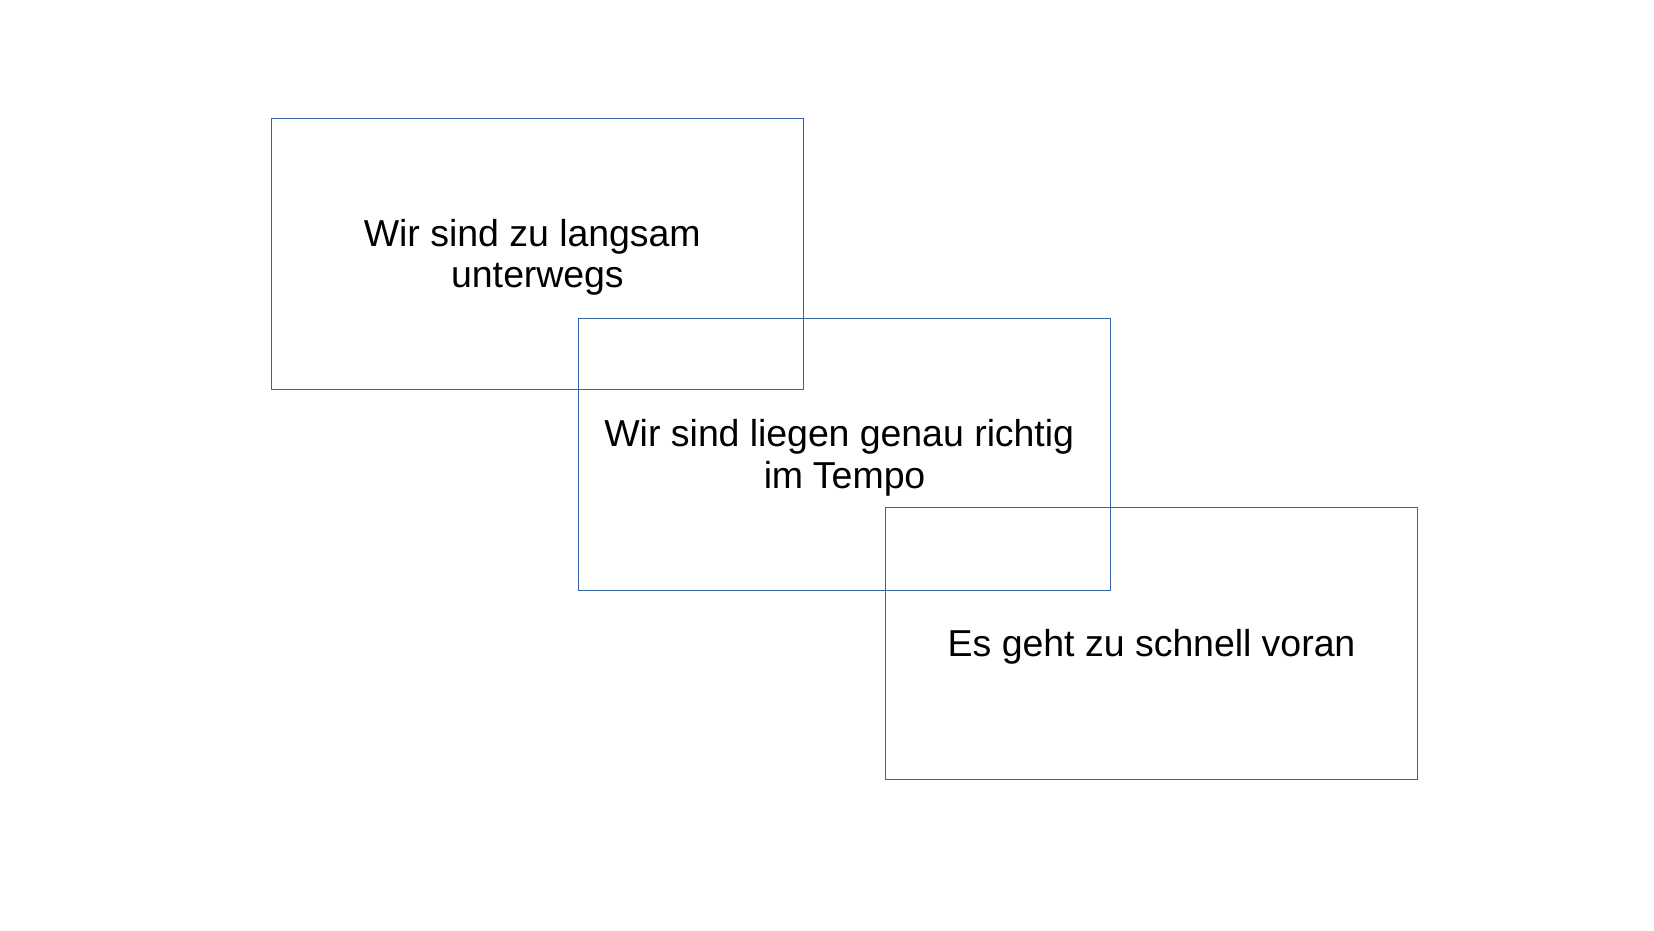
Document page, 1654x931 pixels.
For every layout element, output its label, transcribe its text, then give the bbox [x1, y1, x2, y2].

text_box Es geht zu schnell voran [885, 507, 1418, 780]
text_box Wir sind liegen genau richtig im Tempo [578, 318, 1111, 591]
text_box Wir sind zu langsam unterwegs [271, 118, 804, 390]
